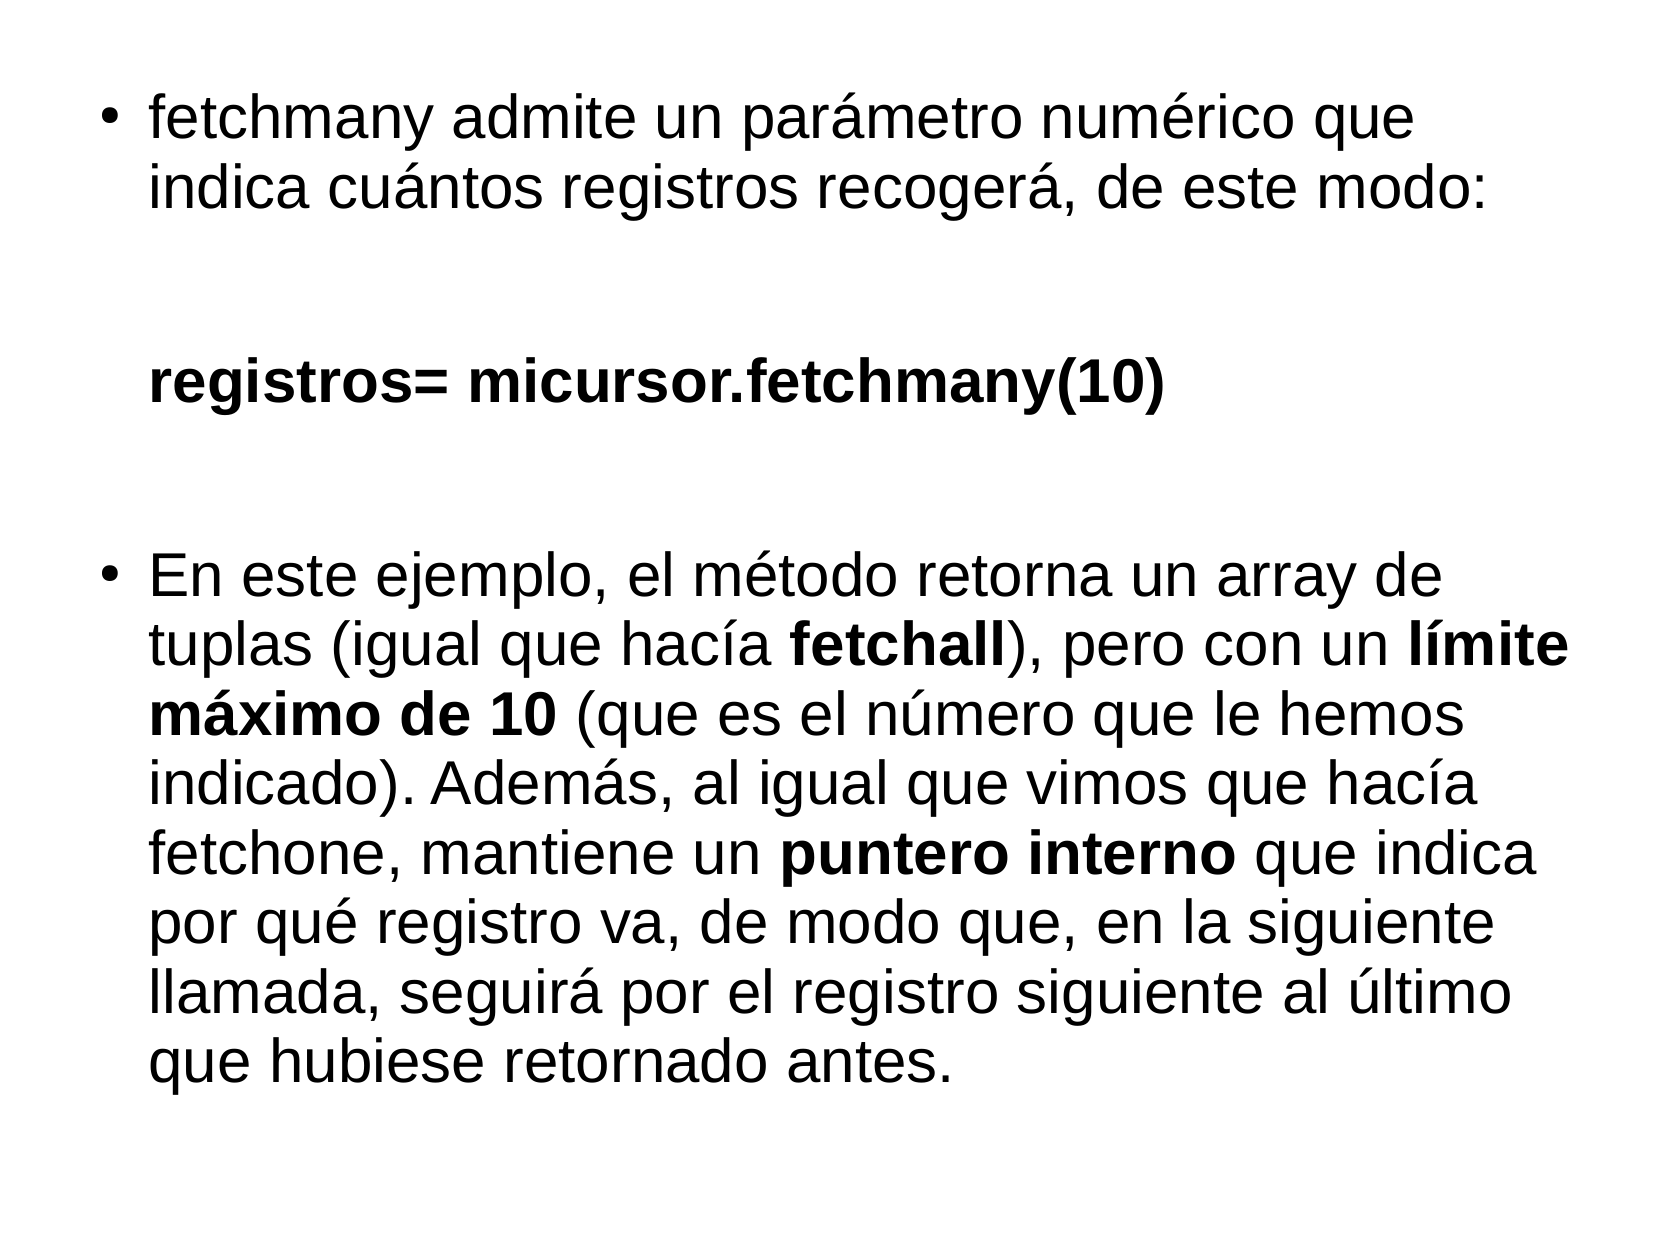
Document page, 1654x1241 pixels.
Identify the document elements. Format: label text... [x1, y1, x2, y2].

list fetchmany admite un parámetro numérico que indica cuántos registros recogerá, de este modo: registros= micursor.fetchmany(10) En este ejemplo, el método retorna un array de tuplas (igual que hacía fetchall), pero con un límite máximo de 10 (que es el número que le hemos indicado). Además, al igual que vimos que hacía fetchone, mantiene un puntero interno que indica por qué registro va, de modo que, en la siguiente llamada, seguirá por el registro siguiente al último que hubiese retornado antes. [82, 82, 1571, 1111]
